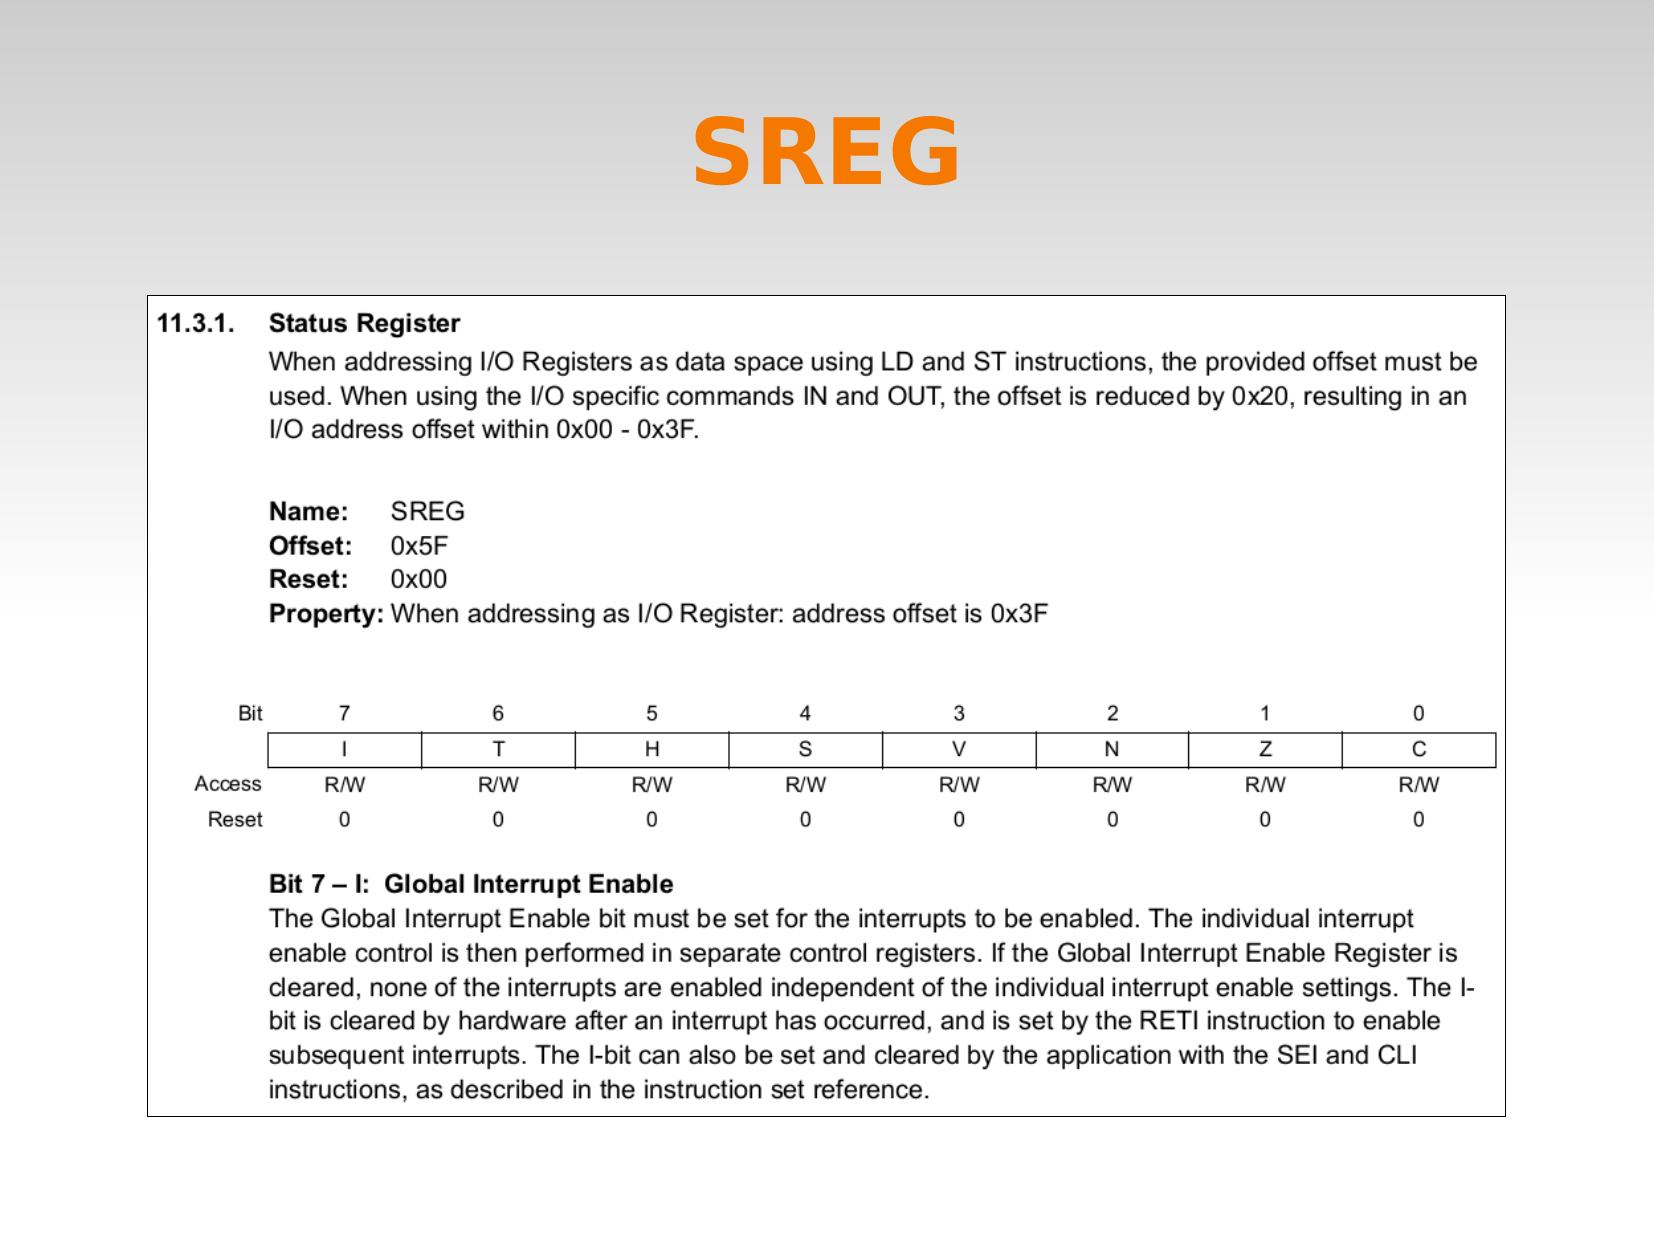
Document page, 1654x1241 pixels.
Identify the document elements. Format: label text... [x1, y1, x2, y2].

title SREG [82, 49, 1571, 257]
picture [147, 295, 1506, 1117]
